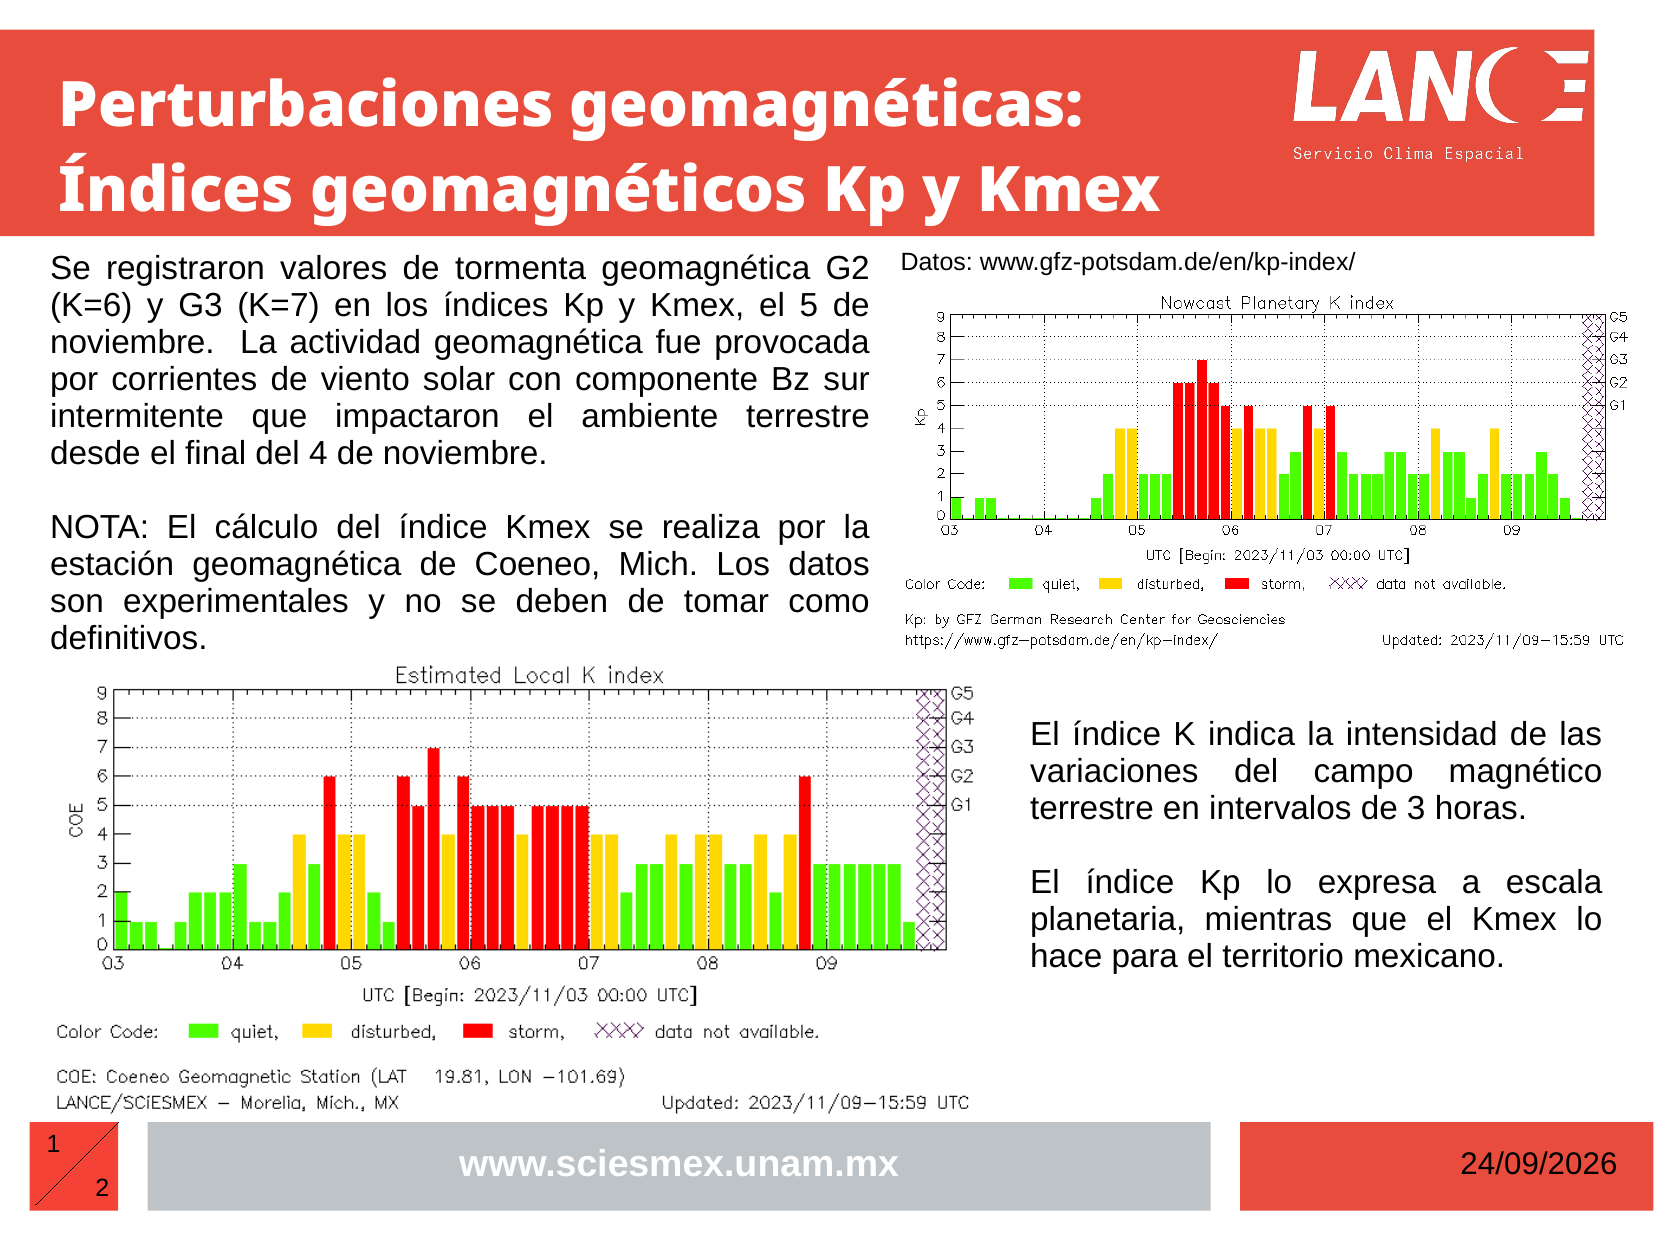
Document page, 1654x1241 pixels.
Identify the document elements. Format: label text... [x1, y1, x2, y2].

picture [1293, 47, 1589, 162]
text_box Se registraron valores de tormenta geomagnética G2 (K=6) y G3 (K=7) en los índices Kp y Kmex, el 5 de noviembre. La actividad geomagnética fue provocada por corrientes de viento solar con componente Bz sur intermitente que impactaron el ambiente terrestre desde el final del 4 de noviembre. NOTA: El cálculo del índice Kmex se realiza por la estación geomagnética de Coeneo, Mich. Los datos son experimentales y no se deben de tomar como definitivos. [35, 242, 886, 739]
picture [47, 277, 1642, 1116]
text_box 09/11/2023 [1424, 1122, 1654, 1205]
text_box www.sciesmex.unam.mx [153, 1122, 1205, 1205]
title Perturbaciones geomagnéticas: Índices geomagnéticos Kp y Kmex [59, 59, 1312, 207]
text_box 2 [35, 1151, 125, 1209]
text_box El índice K indica la intensidad de las variaciones del campo magnético terrestre en intervalos de 3 horas. El índice Kp lo expresa a escala planetaria, mientras que el Kmex lo hace para el territorio mexicano. [1015, 707, 1619, 1052]
text_box Datos: www.gfz-potsdam.de/en/kp-index/ [885, 240, 1654, 284]
text_box <número> [31, 1122, 176, 1170]
